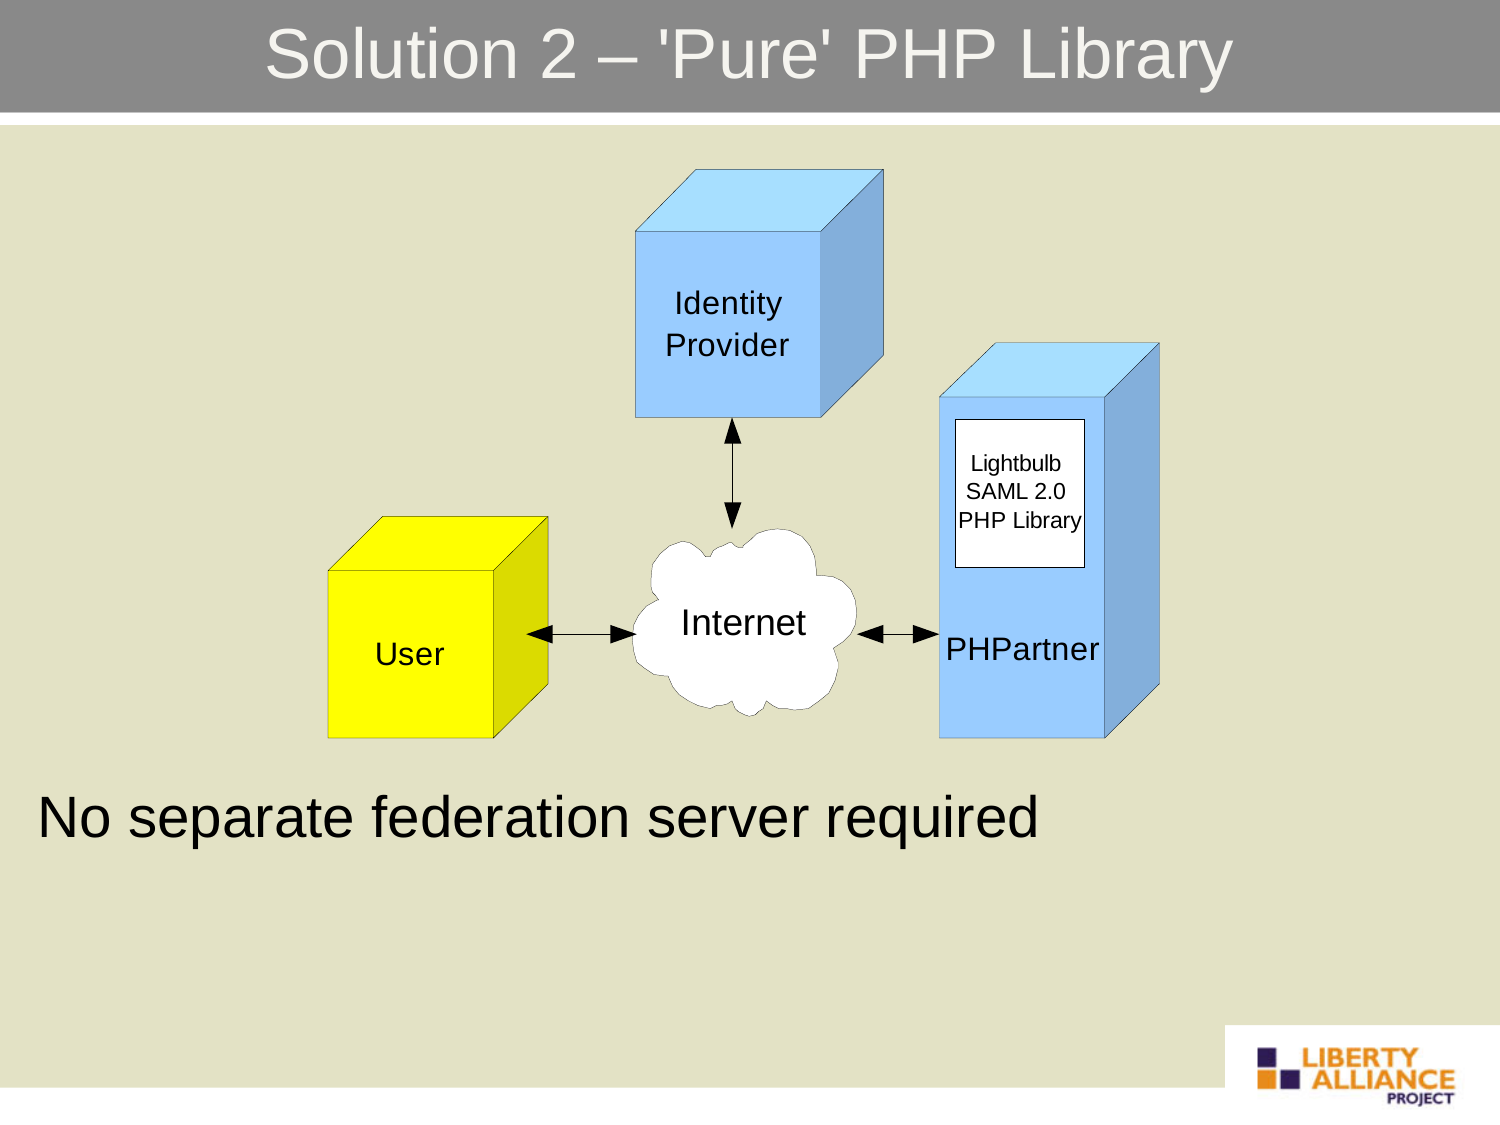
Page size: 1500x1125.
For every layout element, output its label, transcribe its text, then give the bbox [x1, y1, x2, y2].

list No separate federation server required [37, 789, 1463, 1080]
title Solution 2 – 'Pure' PHP Library [112, 0, 1388, 113]
picture [1237, 1027, 1500, 1125]
chart [300, 138, 1194, 776]
